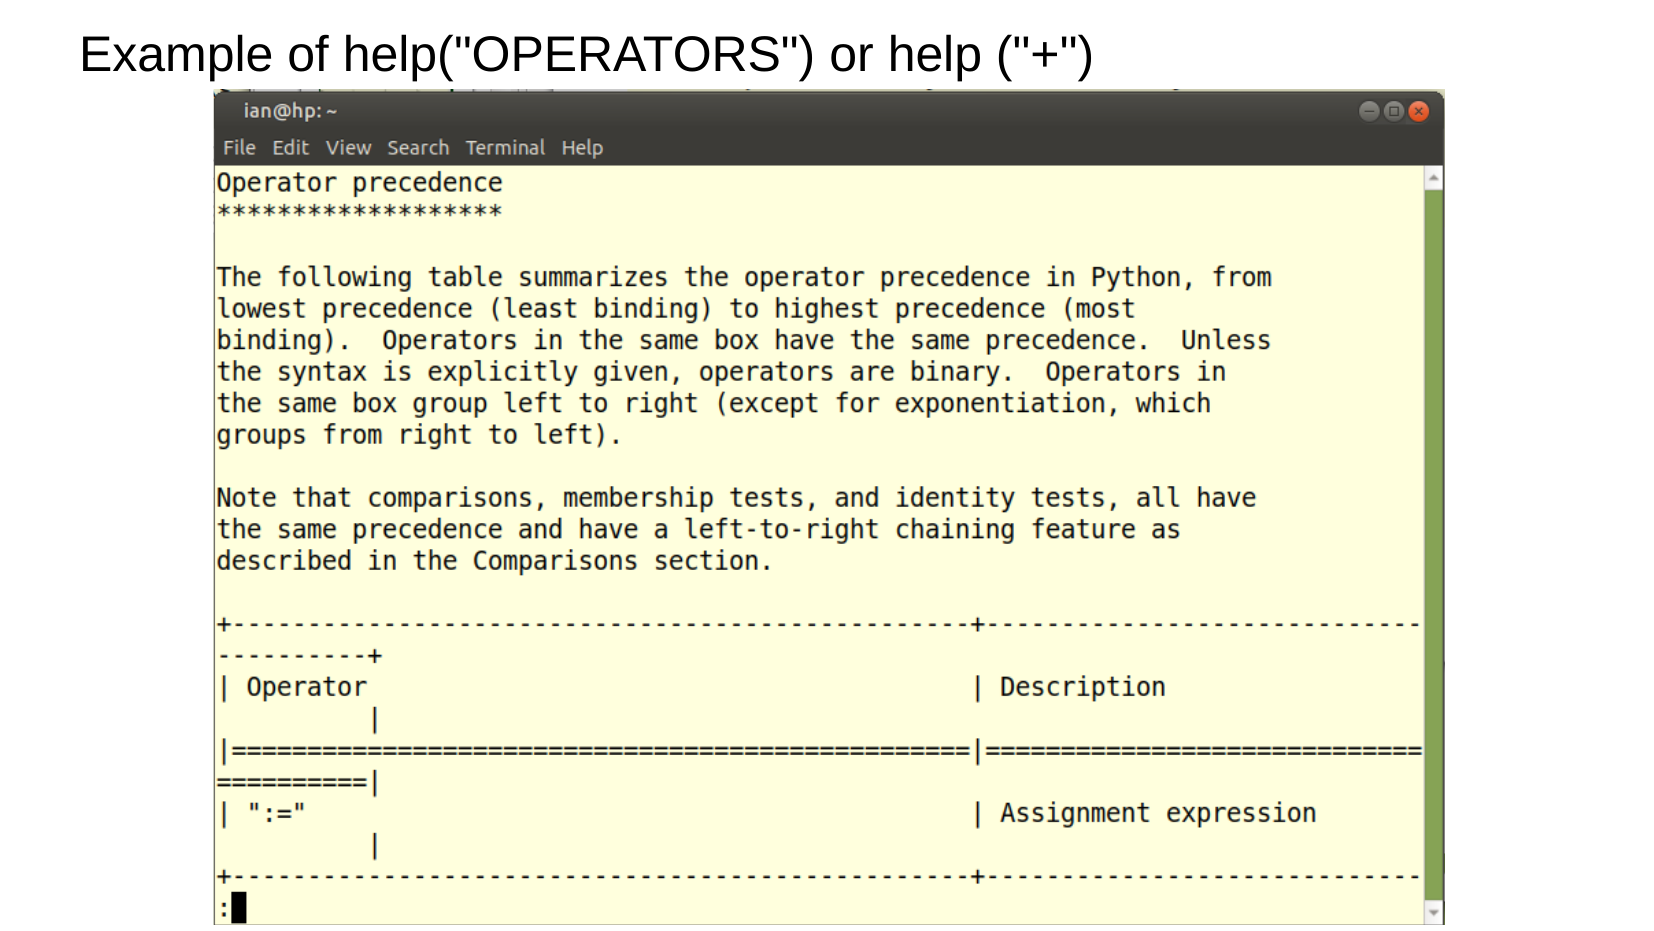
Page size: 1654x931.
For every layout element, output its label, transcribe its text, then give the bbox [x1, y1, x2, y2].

list Example of help("OPERATORS") or help ("+") [79, 25, 1568, 138]
picture [213, 89, 1445, 925]
